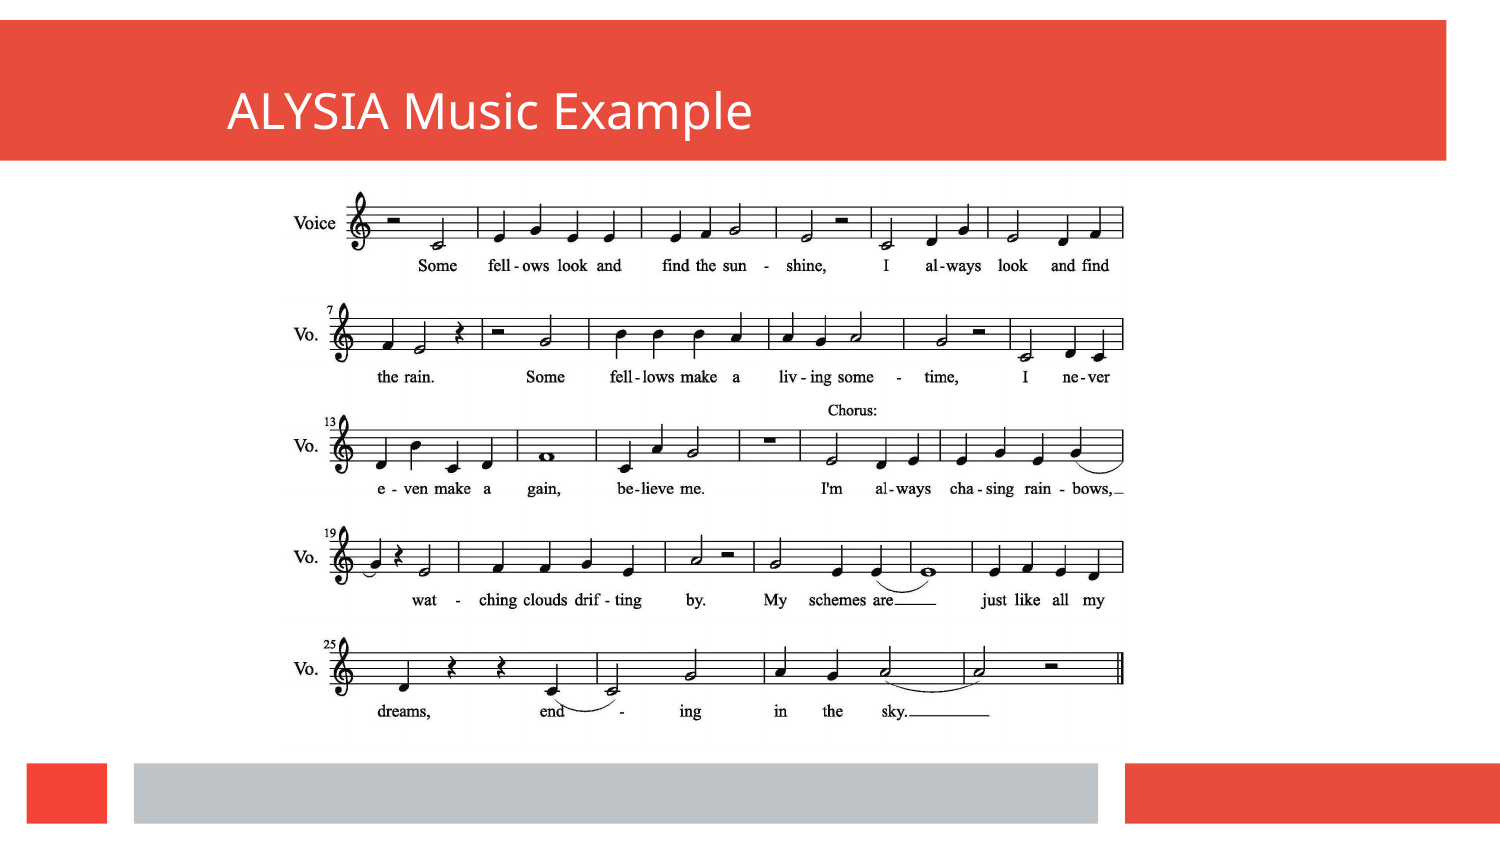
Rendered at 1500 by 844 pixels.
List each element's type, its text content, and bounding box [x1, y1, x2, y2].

picture [285, 173, 1126, 751]
title ALYSIA Music Example [212, 64, 1368, 215]
